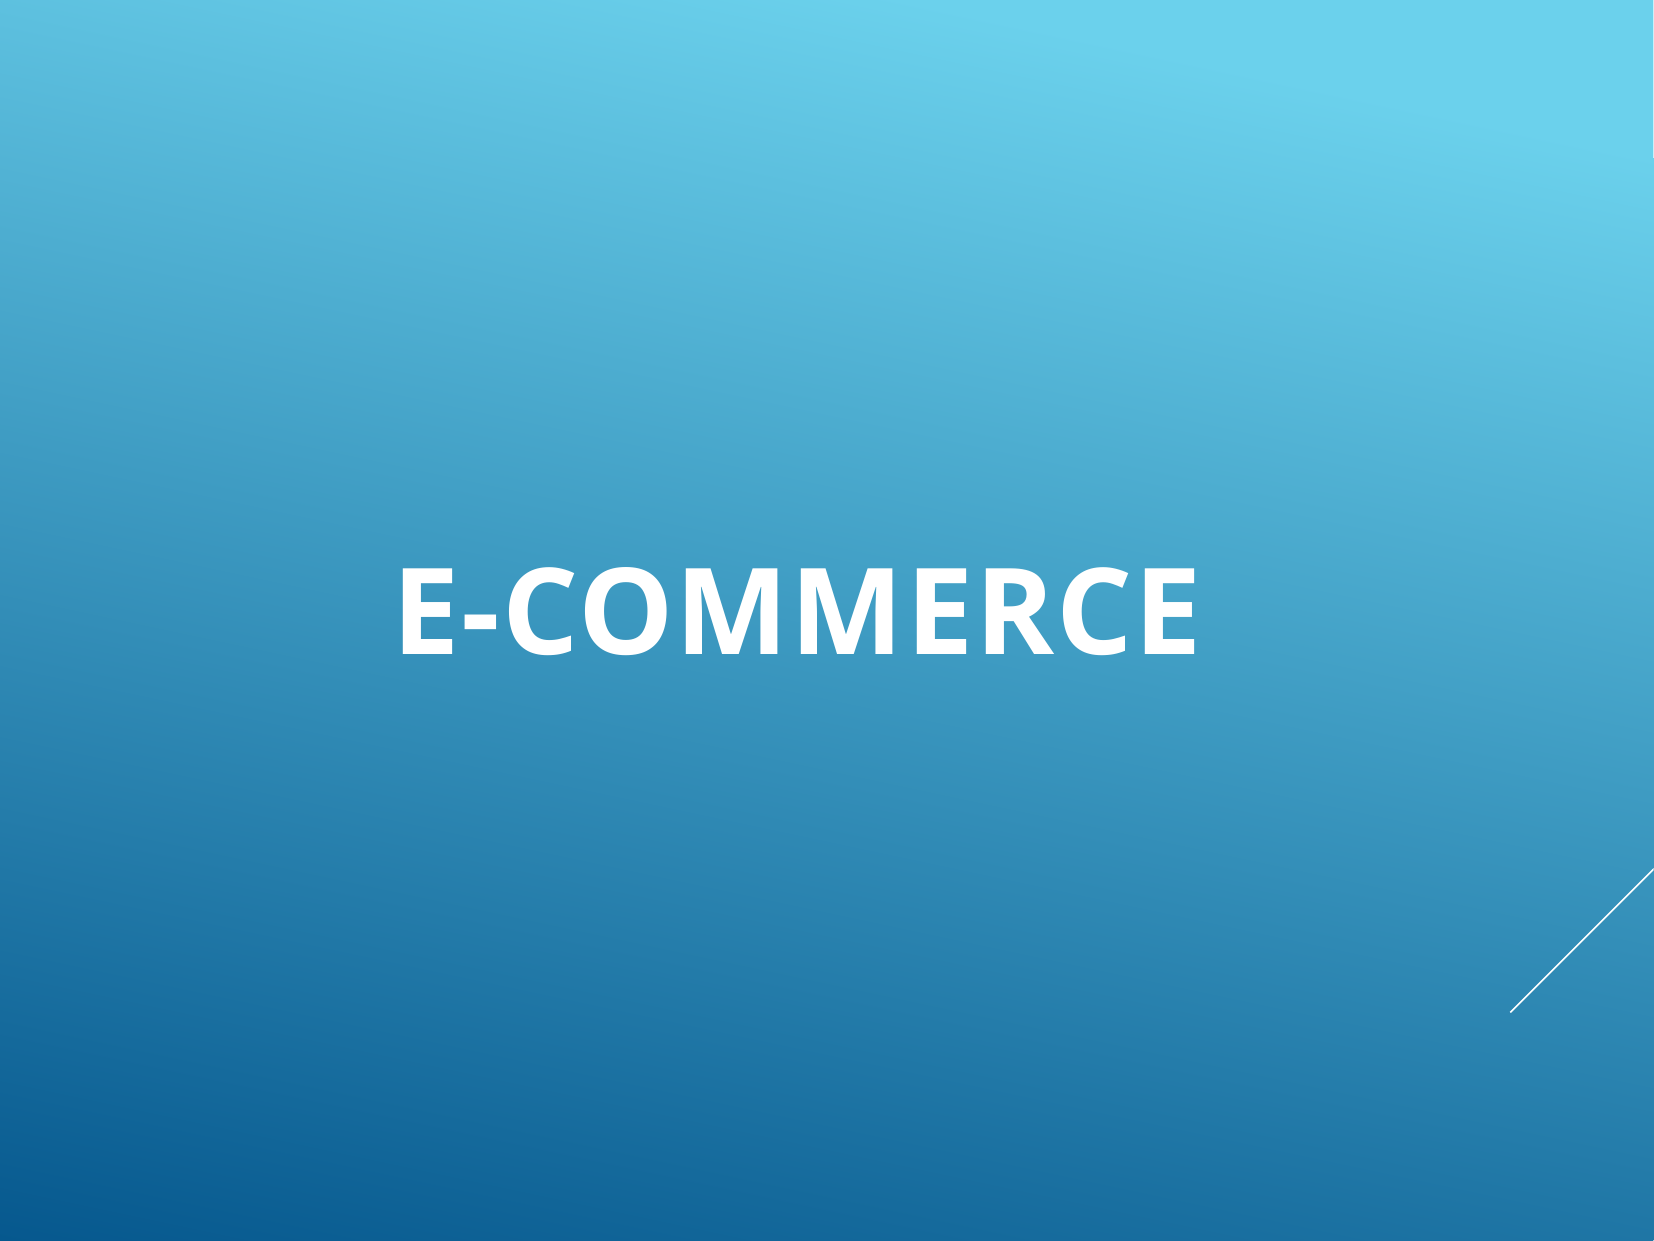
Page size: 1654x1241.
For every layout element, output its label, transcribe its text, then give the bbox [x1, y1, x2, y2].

title E-commerce [377, 482, 1359, 730]
